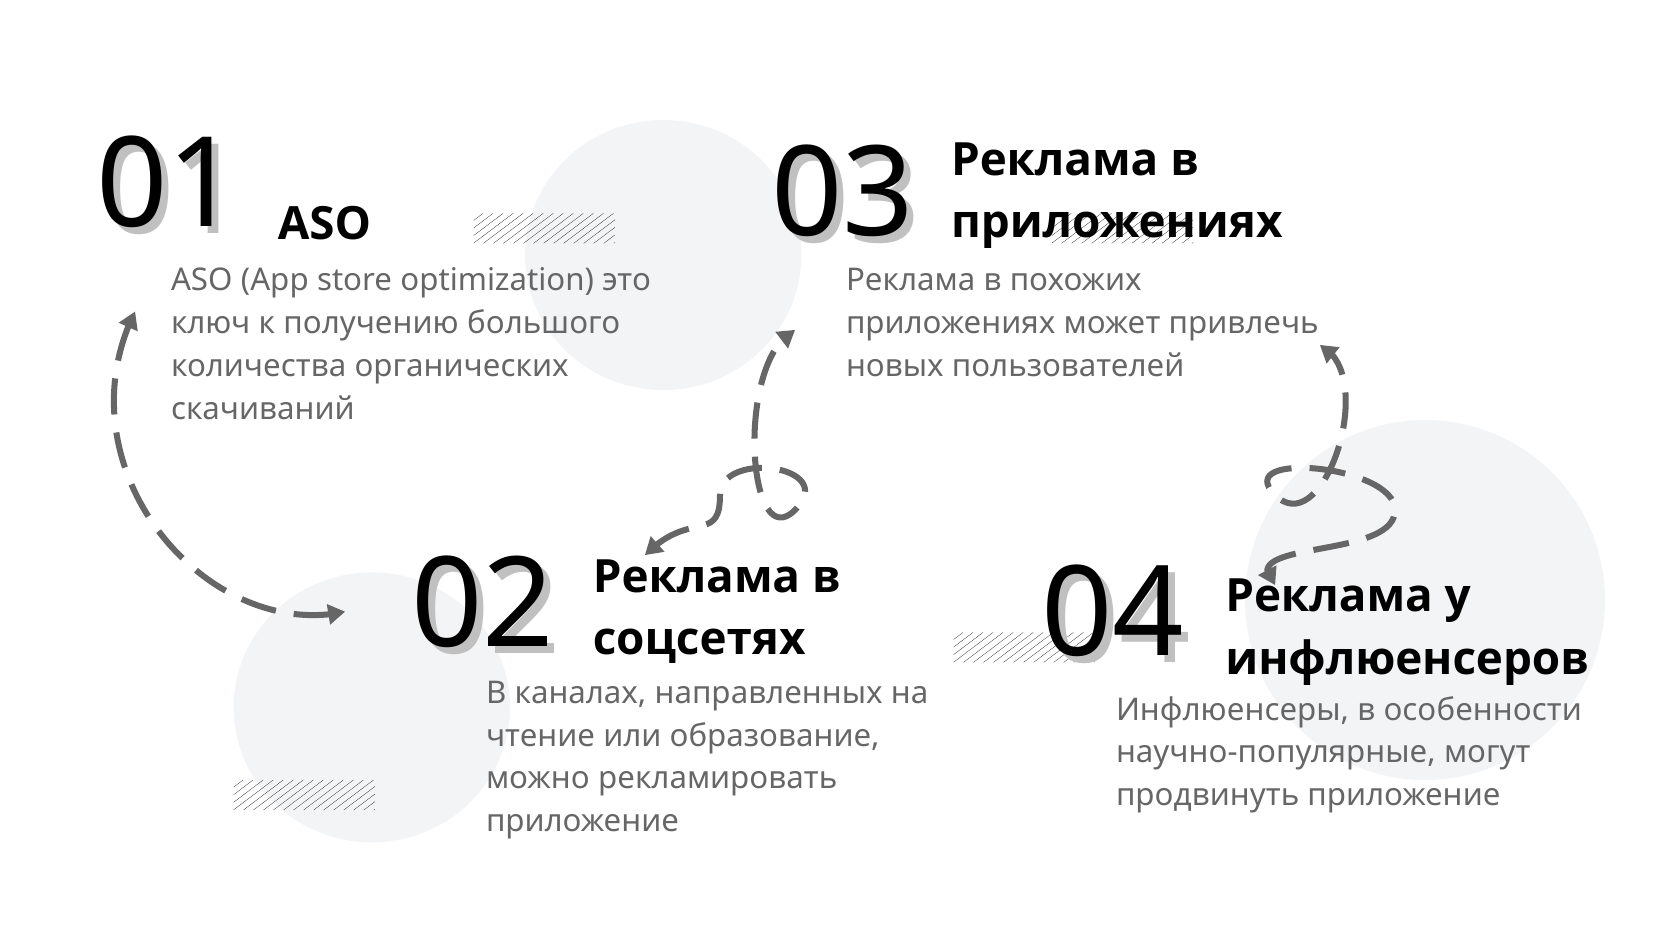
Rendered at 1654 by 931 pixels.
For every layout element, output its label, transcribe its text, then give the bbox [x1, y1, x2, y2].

text_box В каналах, направленных на чтение или образование, можно рекламировать приложение [471, 662, 997, 849]
text_box Инфлюенсеры, в особенности научно-популярные, могут продвинуть приложение [1101, 679, 1627, 865]
text_box Реклама в приложениях [936, 118, 1355, 384]
text_box 02 [396, 505, 577, 691]
text_box Реклама в соцсетях [578, 535, 945, 739]
text_box 03 [756, 94, 937, 281]
text_box Реклама у инфлюенсеров [1210, 555, 1627, 821]
text_box 04 [1026, 514, 1207, 701]
text_box ASO (App store optimization) это ключ к получению большого количества органических скачиваний [156, 250, 682, 436]
text_box 01 [81, 85, 262, 271]
text_box Реклама в похожих приложениях может привлечь новых пользователей [831, 250, 1357, 436]
text_box ASO [263, 182, 519, 261]
